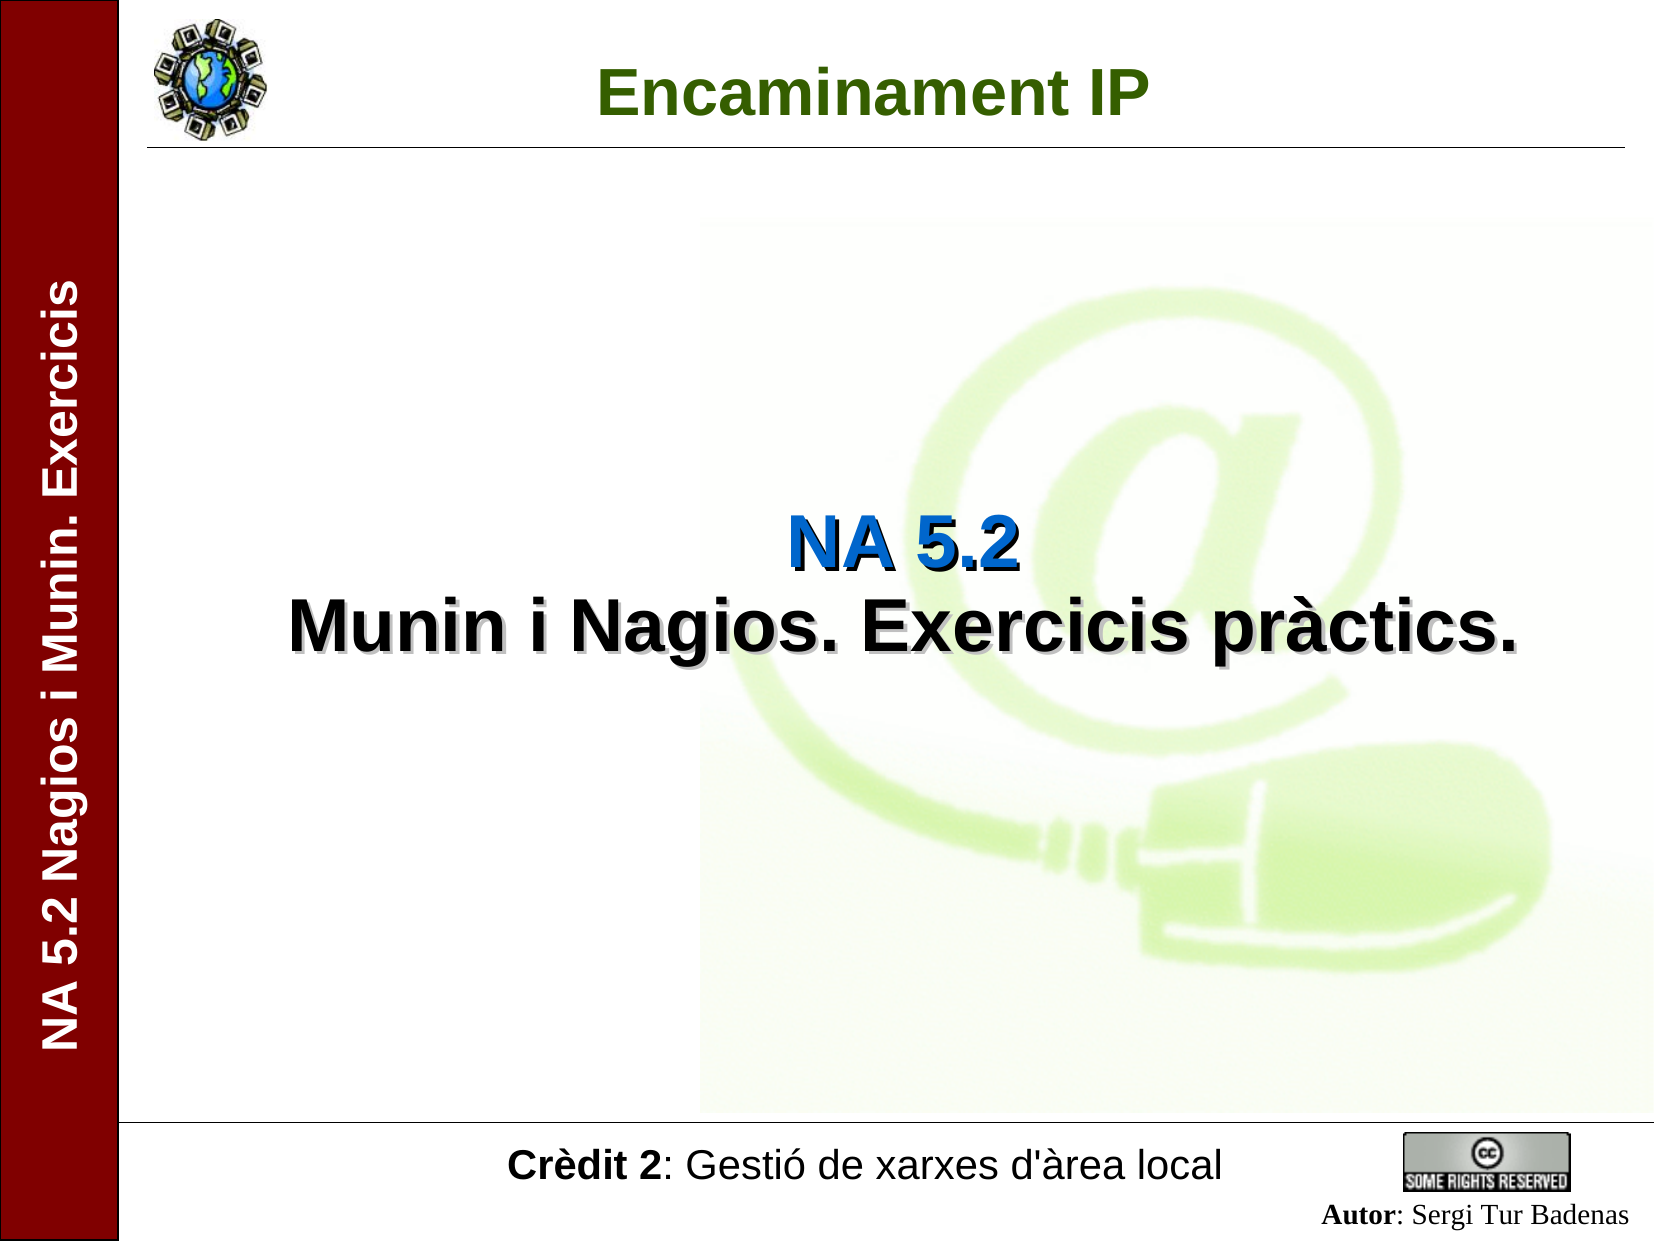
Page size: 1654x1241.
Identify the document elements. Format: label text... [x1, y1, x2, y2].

picture [1403, 1132, 1571, 1192]
picture [154, 19, 268, 43]
title Encaminament IP [129, 43, 1619, 142]
picture [700, 217, 1654, 1113]
subtitle NA 5.2 Munin i Nagios. Exercicis pràctics. [141, 242, 1630, 1093]
